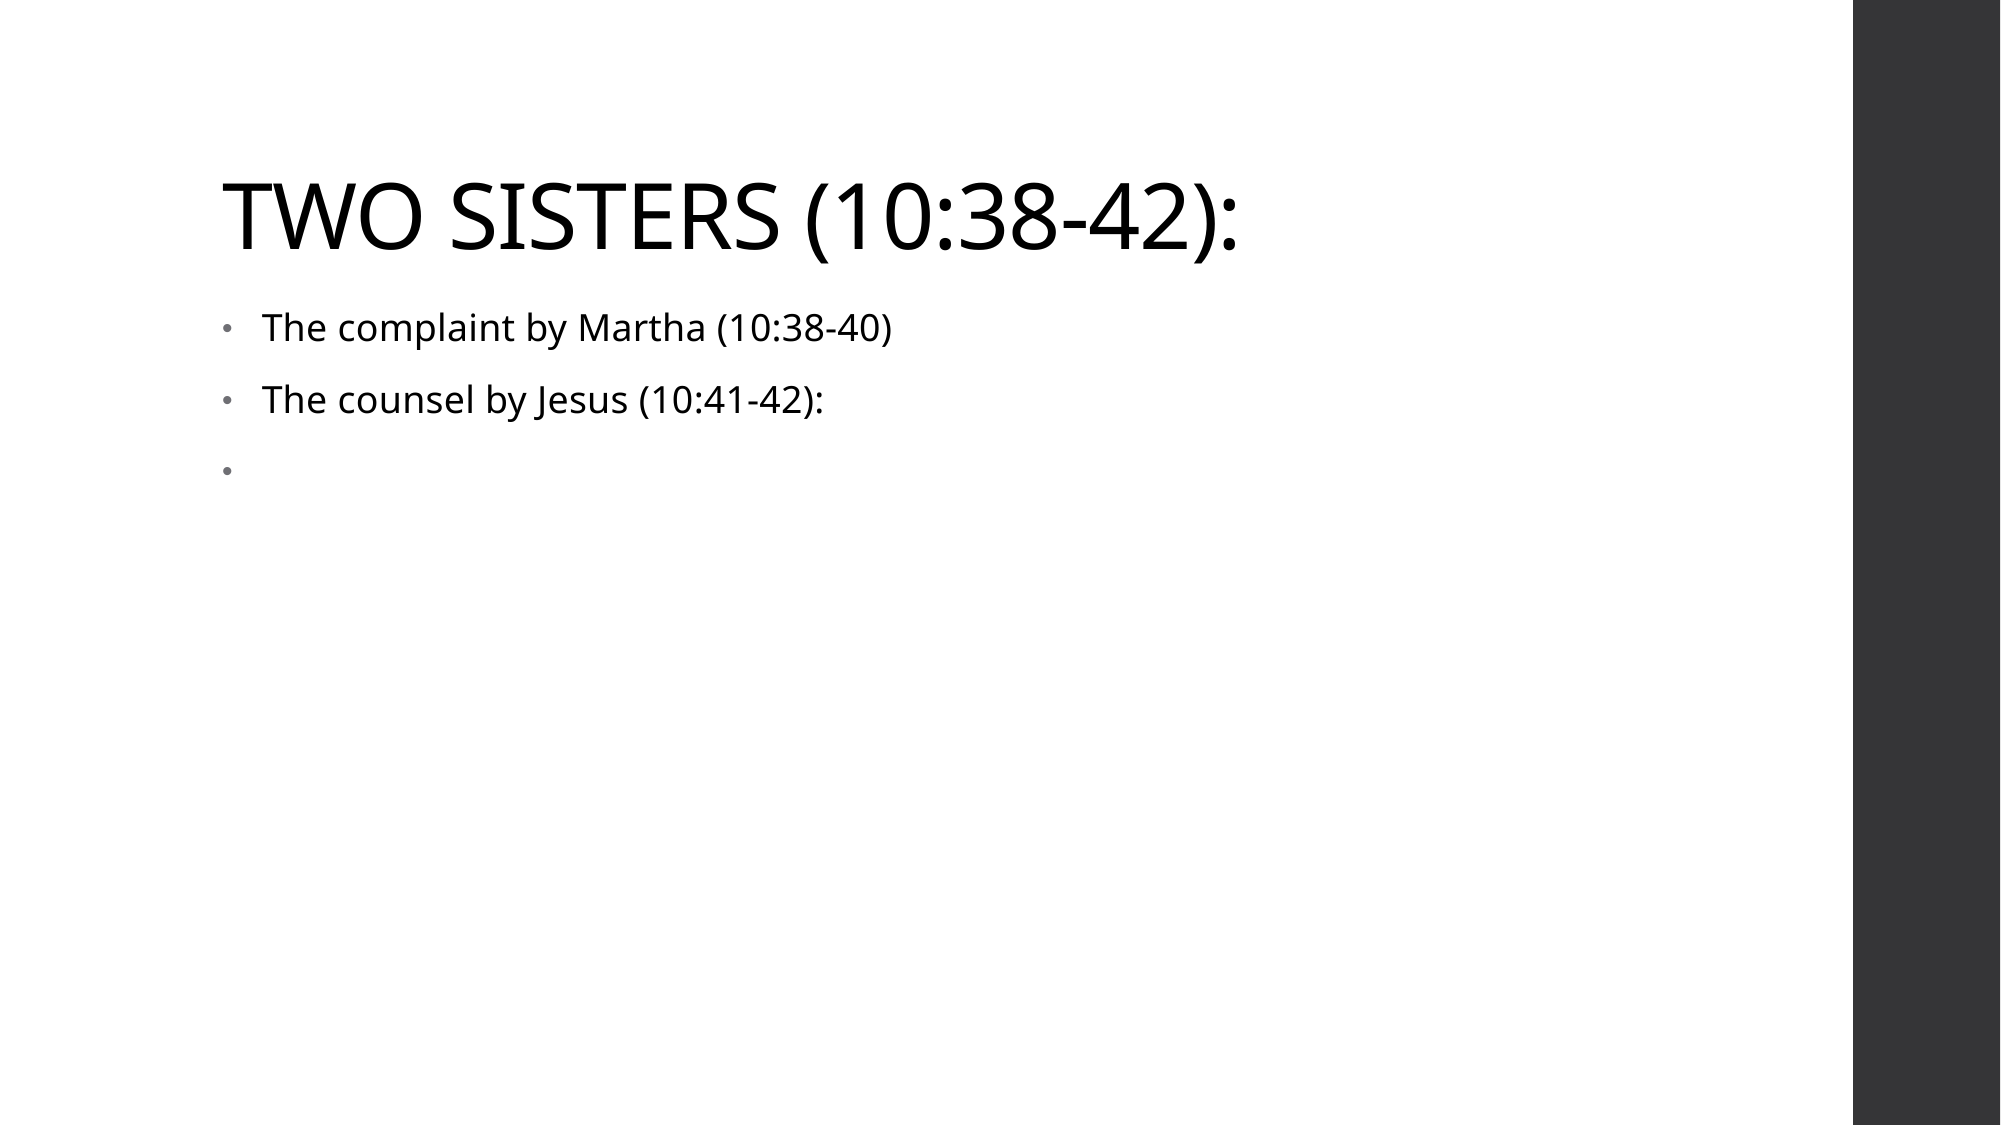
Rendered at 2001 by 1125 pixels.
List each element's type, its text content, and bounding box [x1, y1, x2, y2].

list The complaint by Martha (10:38-40) The counsel by Jesus (10:41-42): [206, 299, 1617, 1014]
title TWO SISTERS (10:38-42): [206, 60, 1797, 278]
